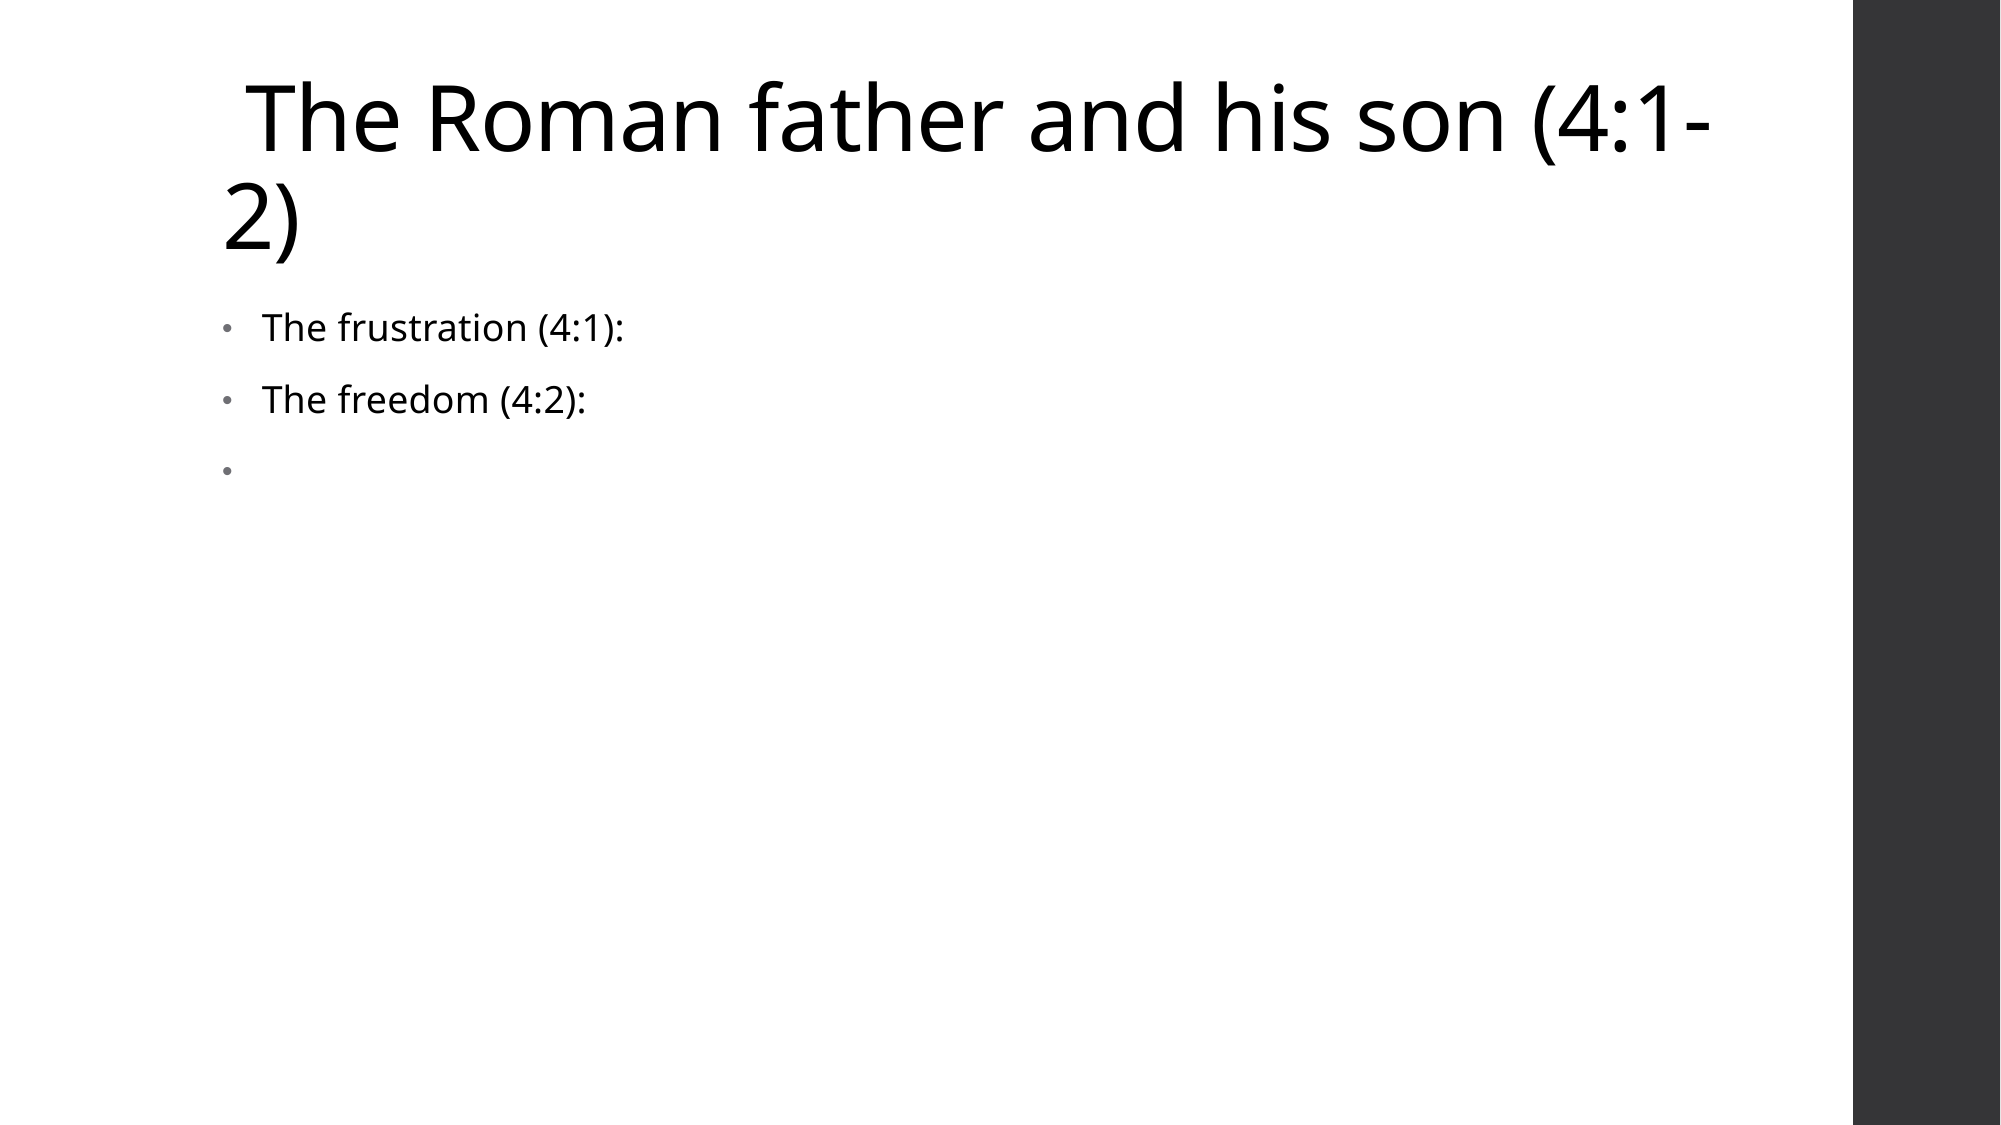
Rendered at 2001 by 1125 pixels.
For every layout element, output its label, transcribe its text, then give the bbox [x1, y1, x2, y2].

title The Roman father and his son (4:1-2) [206, 60, 1797, 278]
list The frustration (4:1): The freedom (4:2): [206, 299, 1617, 1014]
